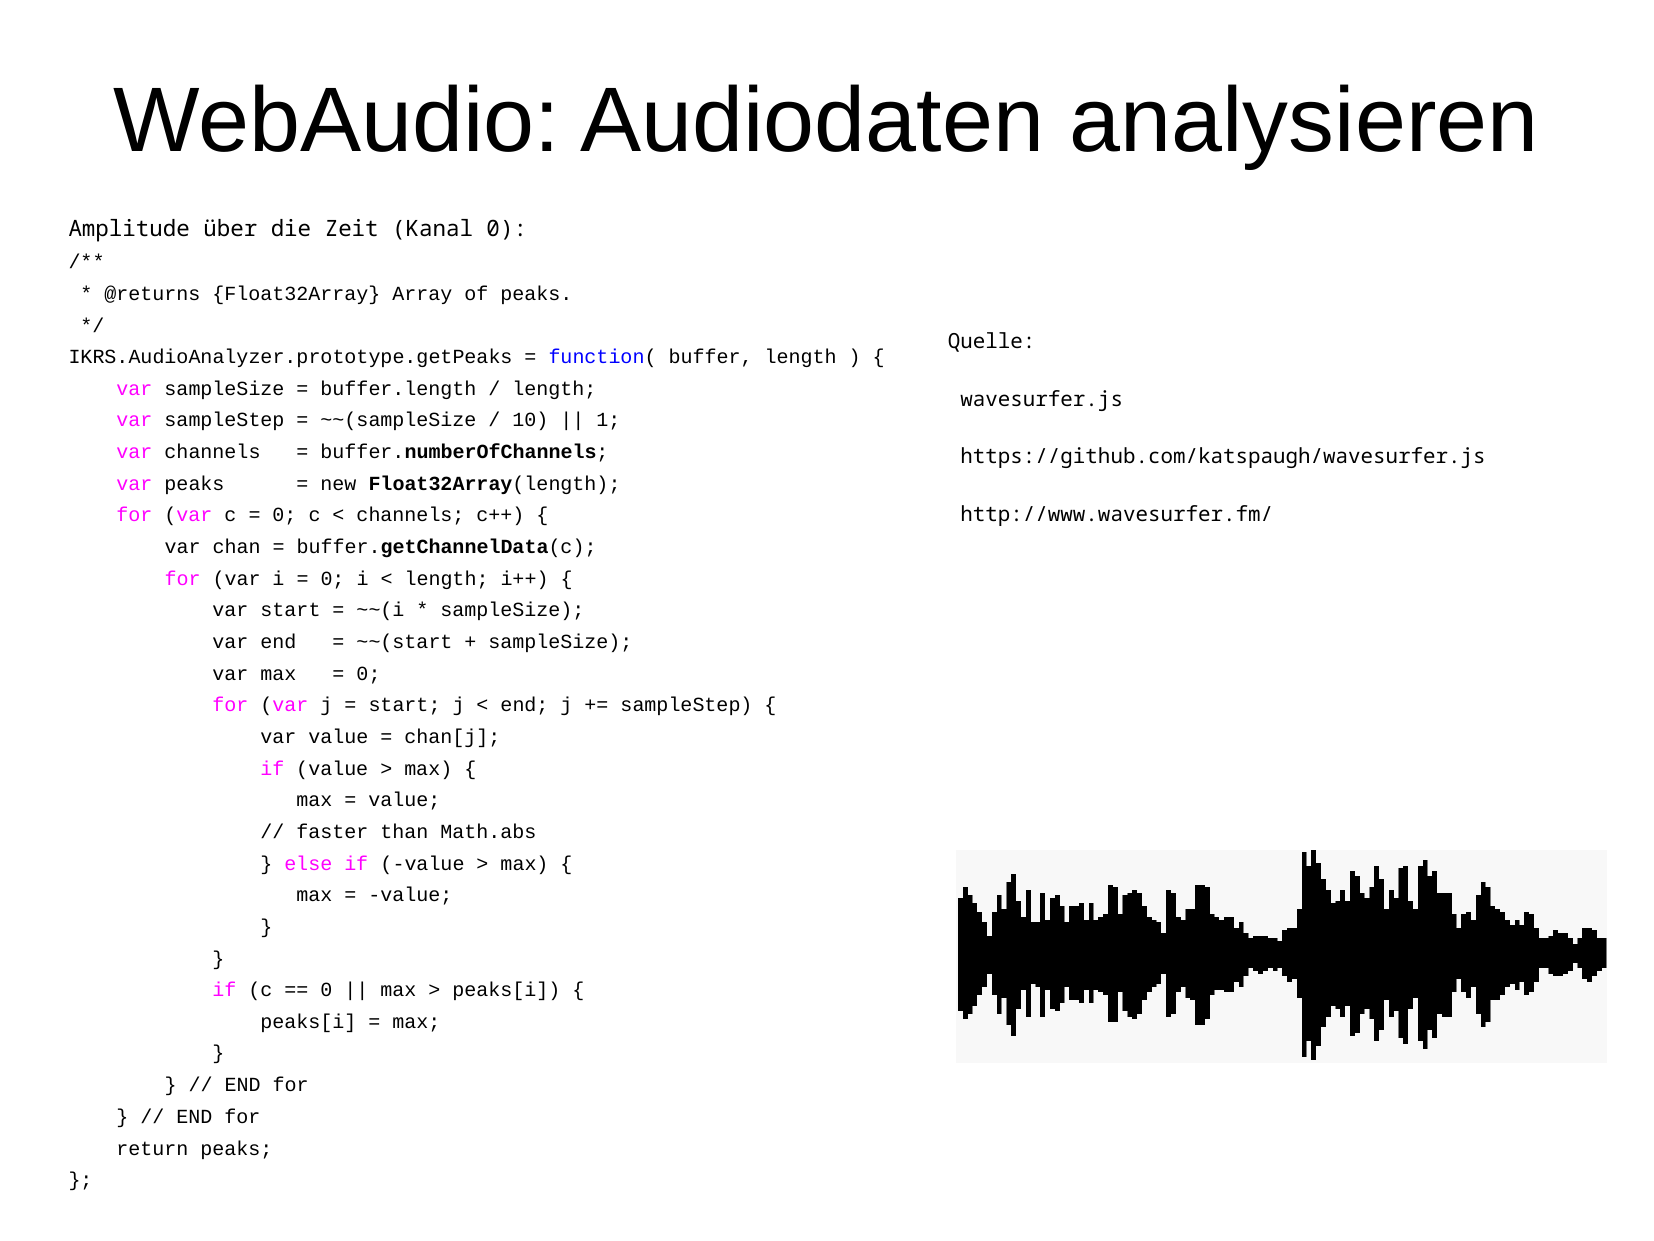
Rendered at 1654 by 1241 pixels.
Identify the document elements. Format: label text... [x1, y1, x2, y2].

title WebAudio: Audiodaten analysieren [82, 49, 1571, 189]
picture [956, 850, 1607, 1063]
list Amplitude über die Zeit (Kanal 0): /** * @returns {Float32Array} Array of peaks. */ IKRS.AudioAnalyzer.prototype.getPeaks = function( buffer, length ) { var sampleSize = buffer.length / length; var sampleStep = ~~(sampleSize / 10) || 1; var channels = buffer.numberOfChannels; var peaks = new Float32Array(length); for (var c = 0; c < channels; c++) { var chan = buffer.getChannelData(c); for (var i = 0; i < length; i++) { var start = ~~(i * sampleSize); var end = ~~(start + sampleSize); var max = 0; for (var j = start; j < end; j += sampleStep) { var value = chan[j]; if (value > max) { max = value; // faster than Math.abs } else if (-value > max) { max = -value; } } if (c == 0 || max > peaks[i]) { peaks[i] = max; } } // END for } // END for return peaks; }; [47, 212, 922, 1217]
text_box Quelle: wavesurfer.js https://github.com/katspaugh/wavesurfer.js http://www.wavesurfer.fm/ [933, 212, 1607, 957]
